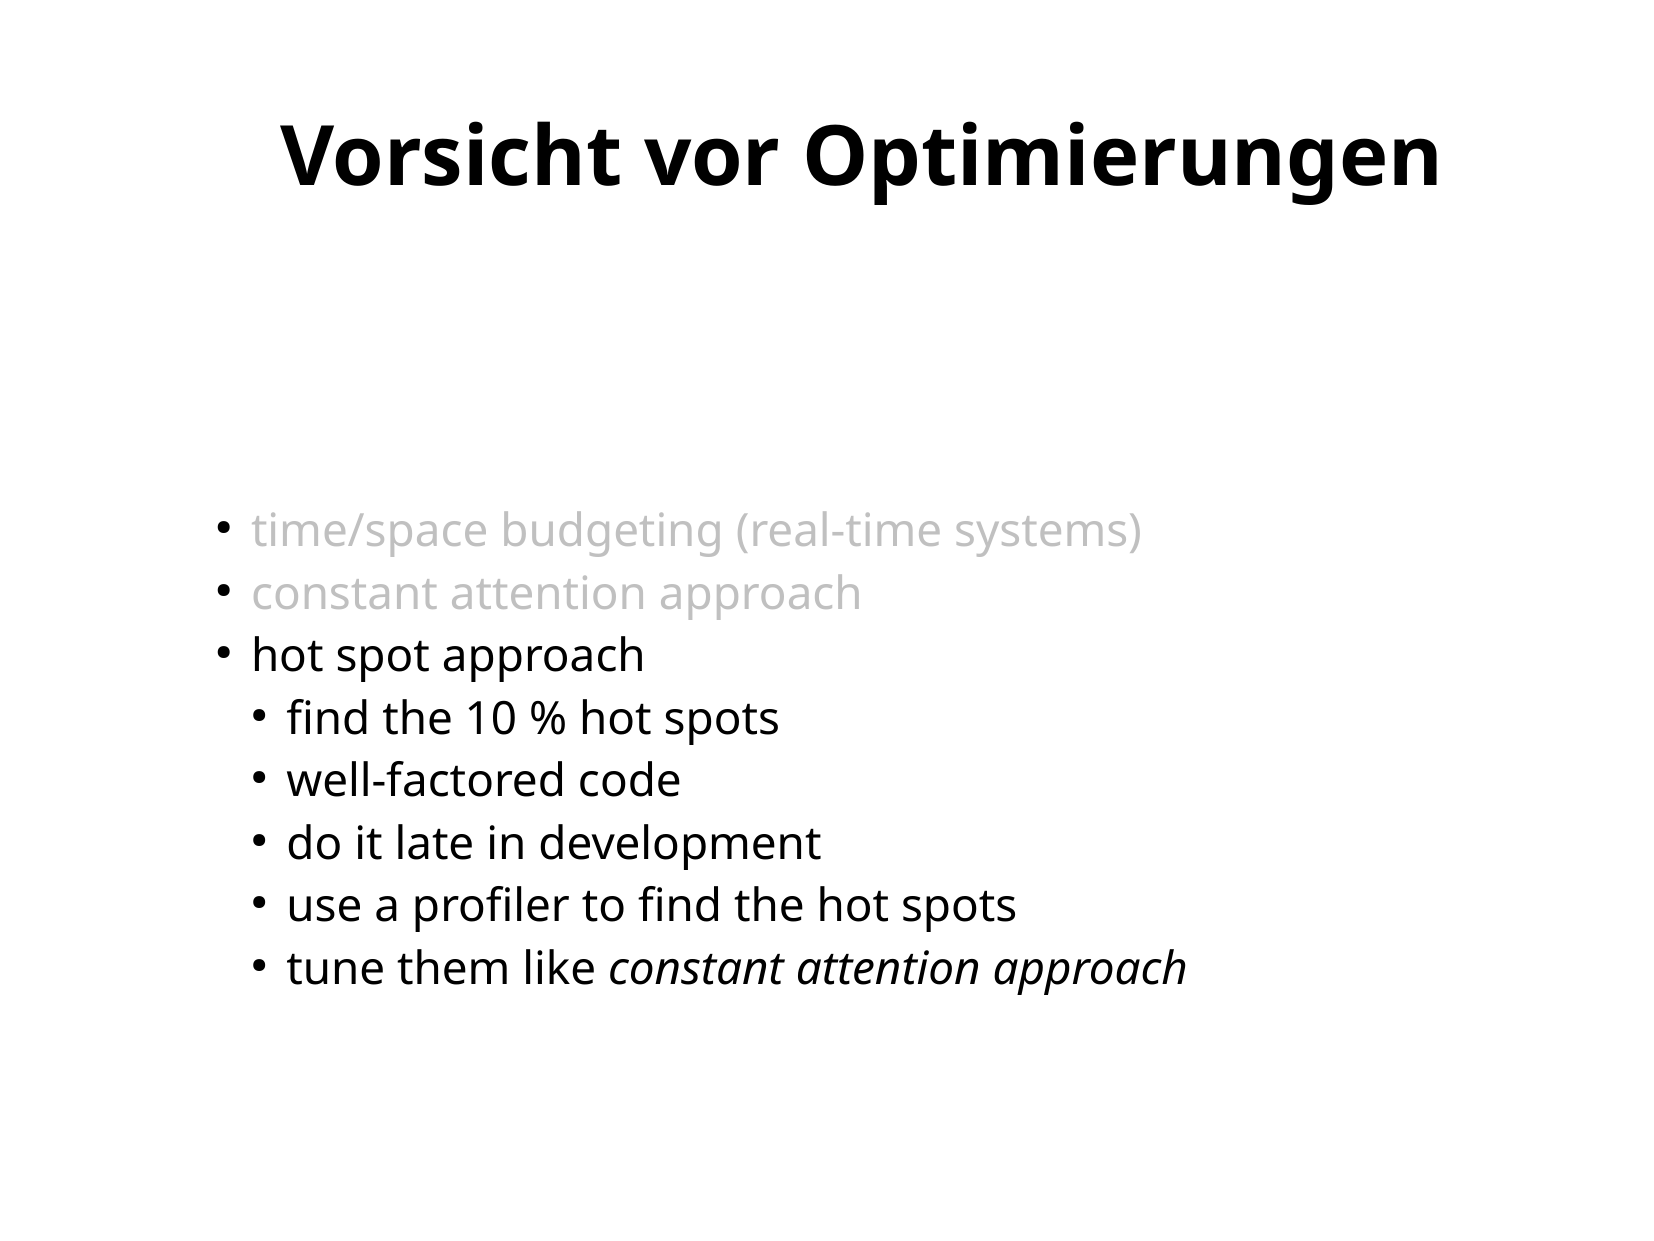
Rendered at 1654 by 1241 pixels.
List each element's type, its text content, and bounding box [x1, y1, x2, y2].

title Vorsicht vor Optimierungen [82, 49, 1571, 257]
text_box time/space budgeting (real-time systems) constant attention approach hot spot approach find the 10 % hot spots well-factored code do it late in development use a profiler to find the hot spots tune them like constant attention approach [200, 490, 1530, 966]
